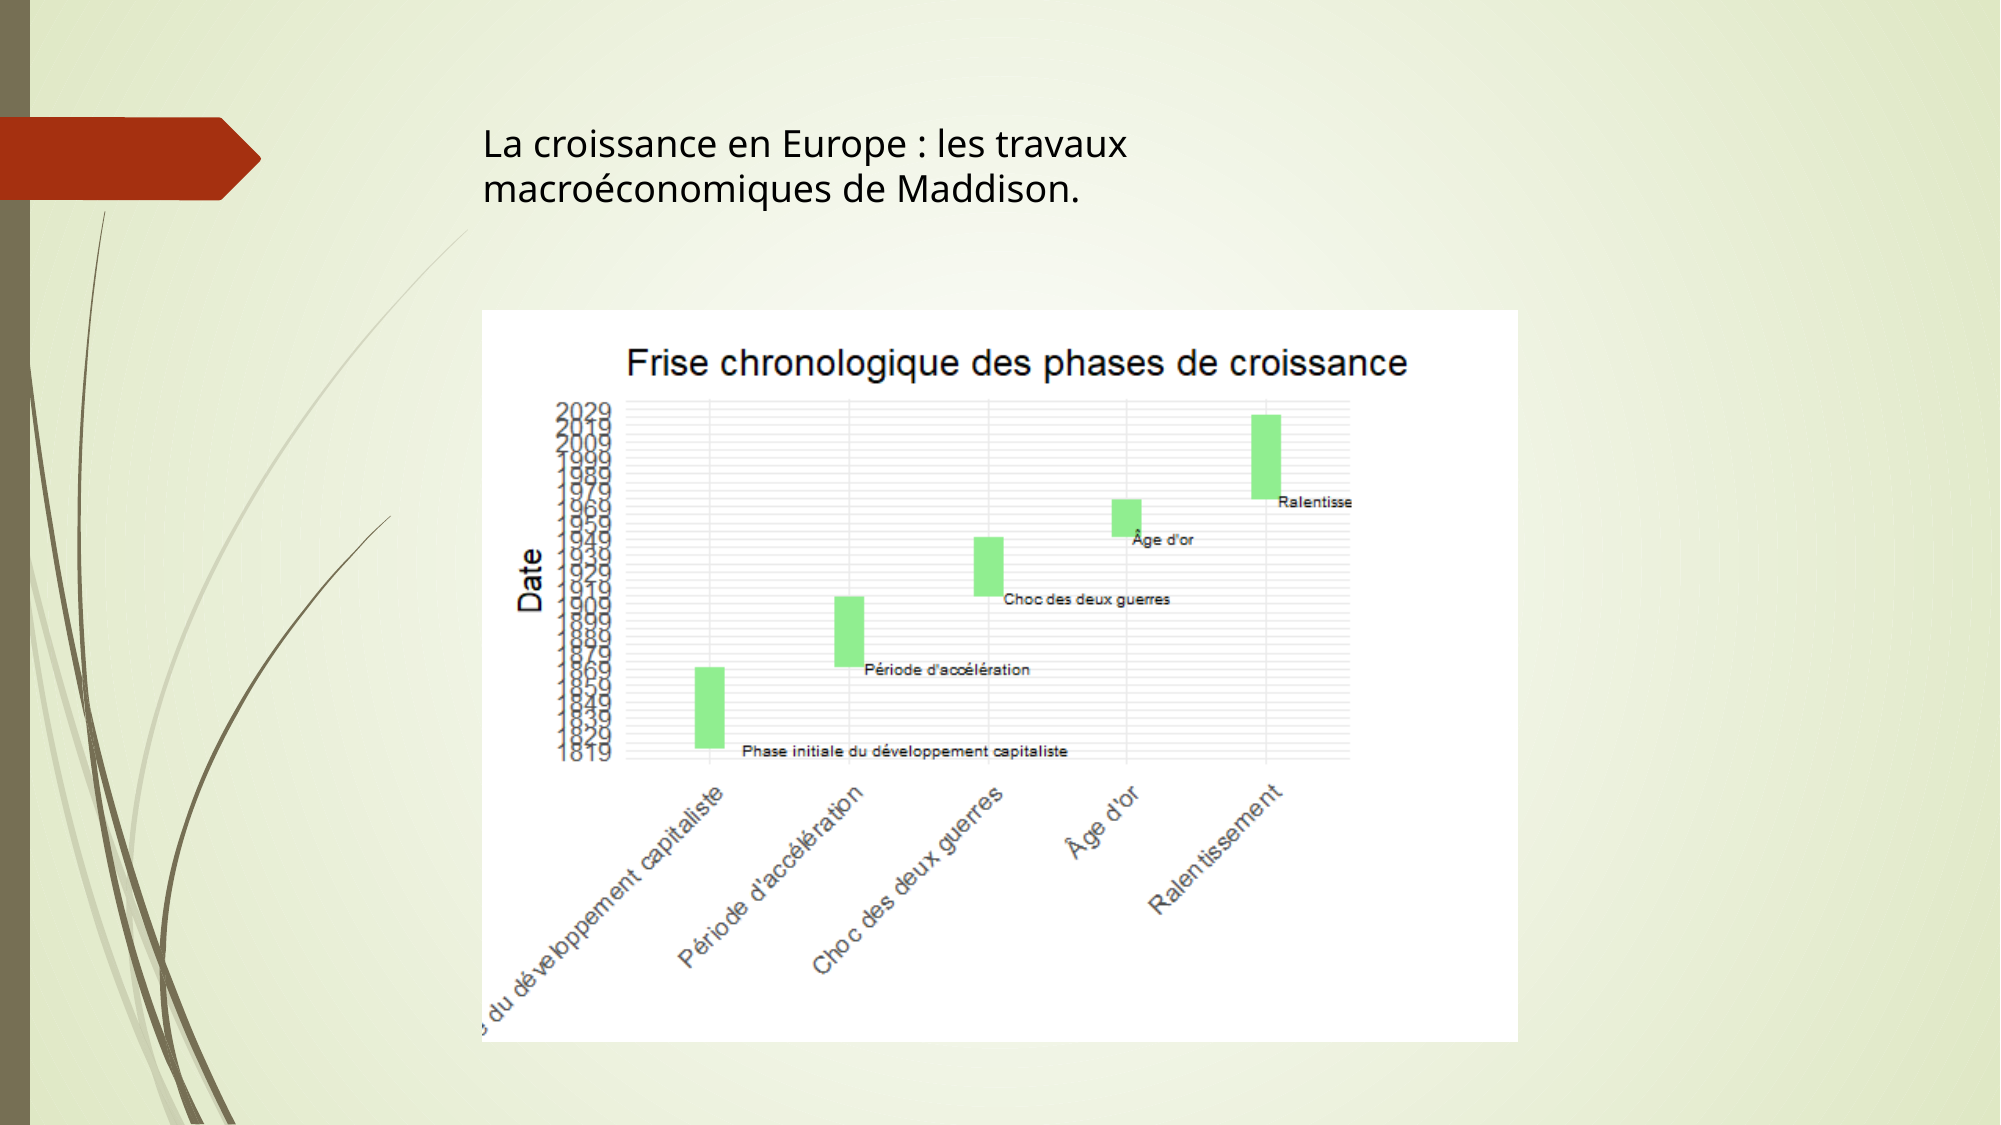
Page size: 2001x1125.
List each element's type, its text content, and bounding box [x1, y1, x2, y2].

text_box La croissance en Europe : les travaux macroéconomiques de Maddison. [467, 112, 1476, 219]
picture [482, 310, 1518, 1042]
